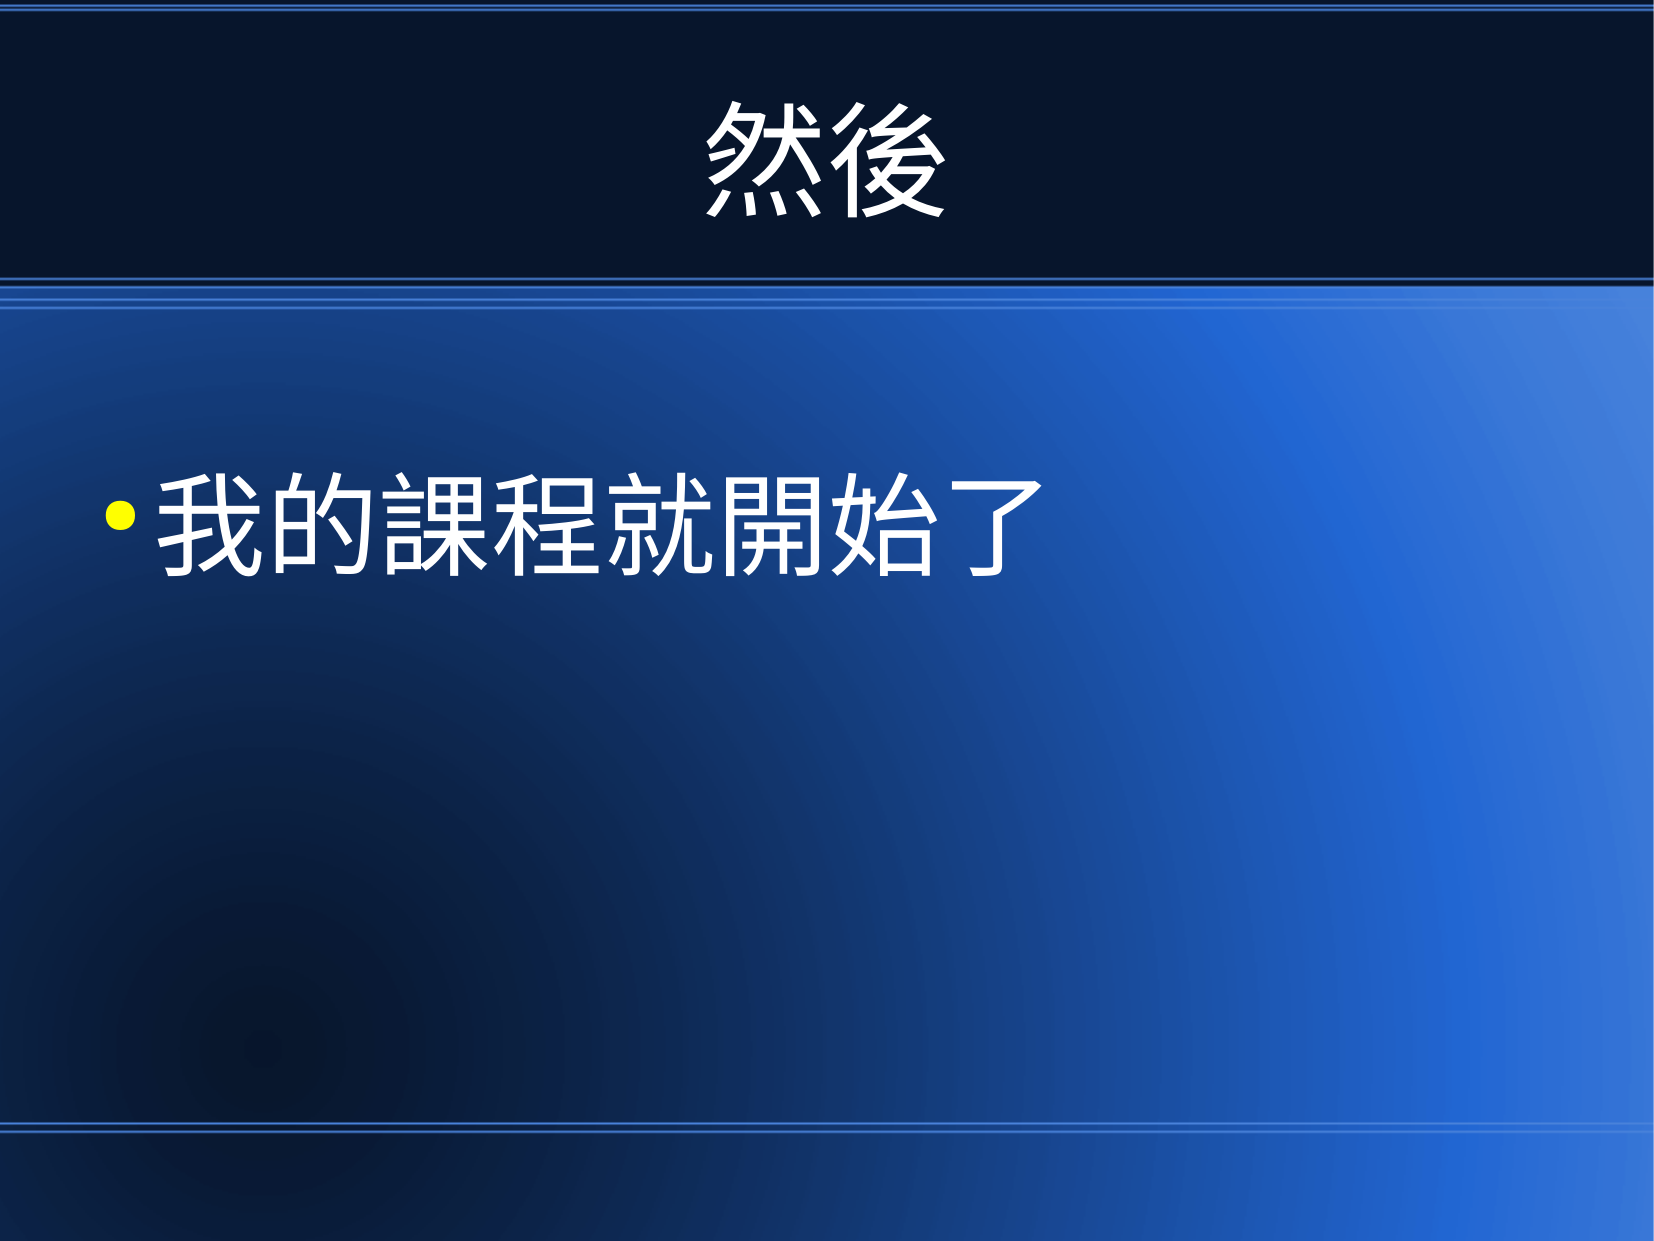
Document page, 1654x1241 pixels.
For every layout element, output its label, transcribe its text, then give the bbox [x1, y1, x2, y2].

picture [0, 0, 1654, 1241]
title 然後 [82, 49, 1571, 257]
list 我的課程就開始了 [82, 355, 1571, 1241]
